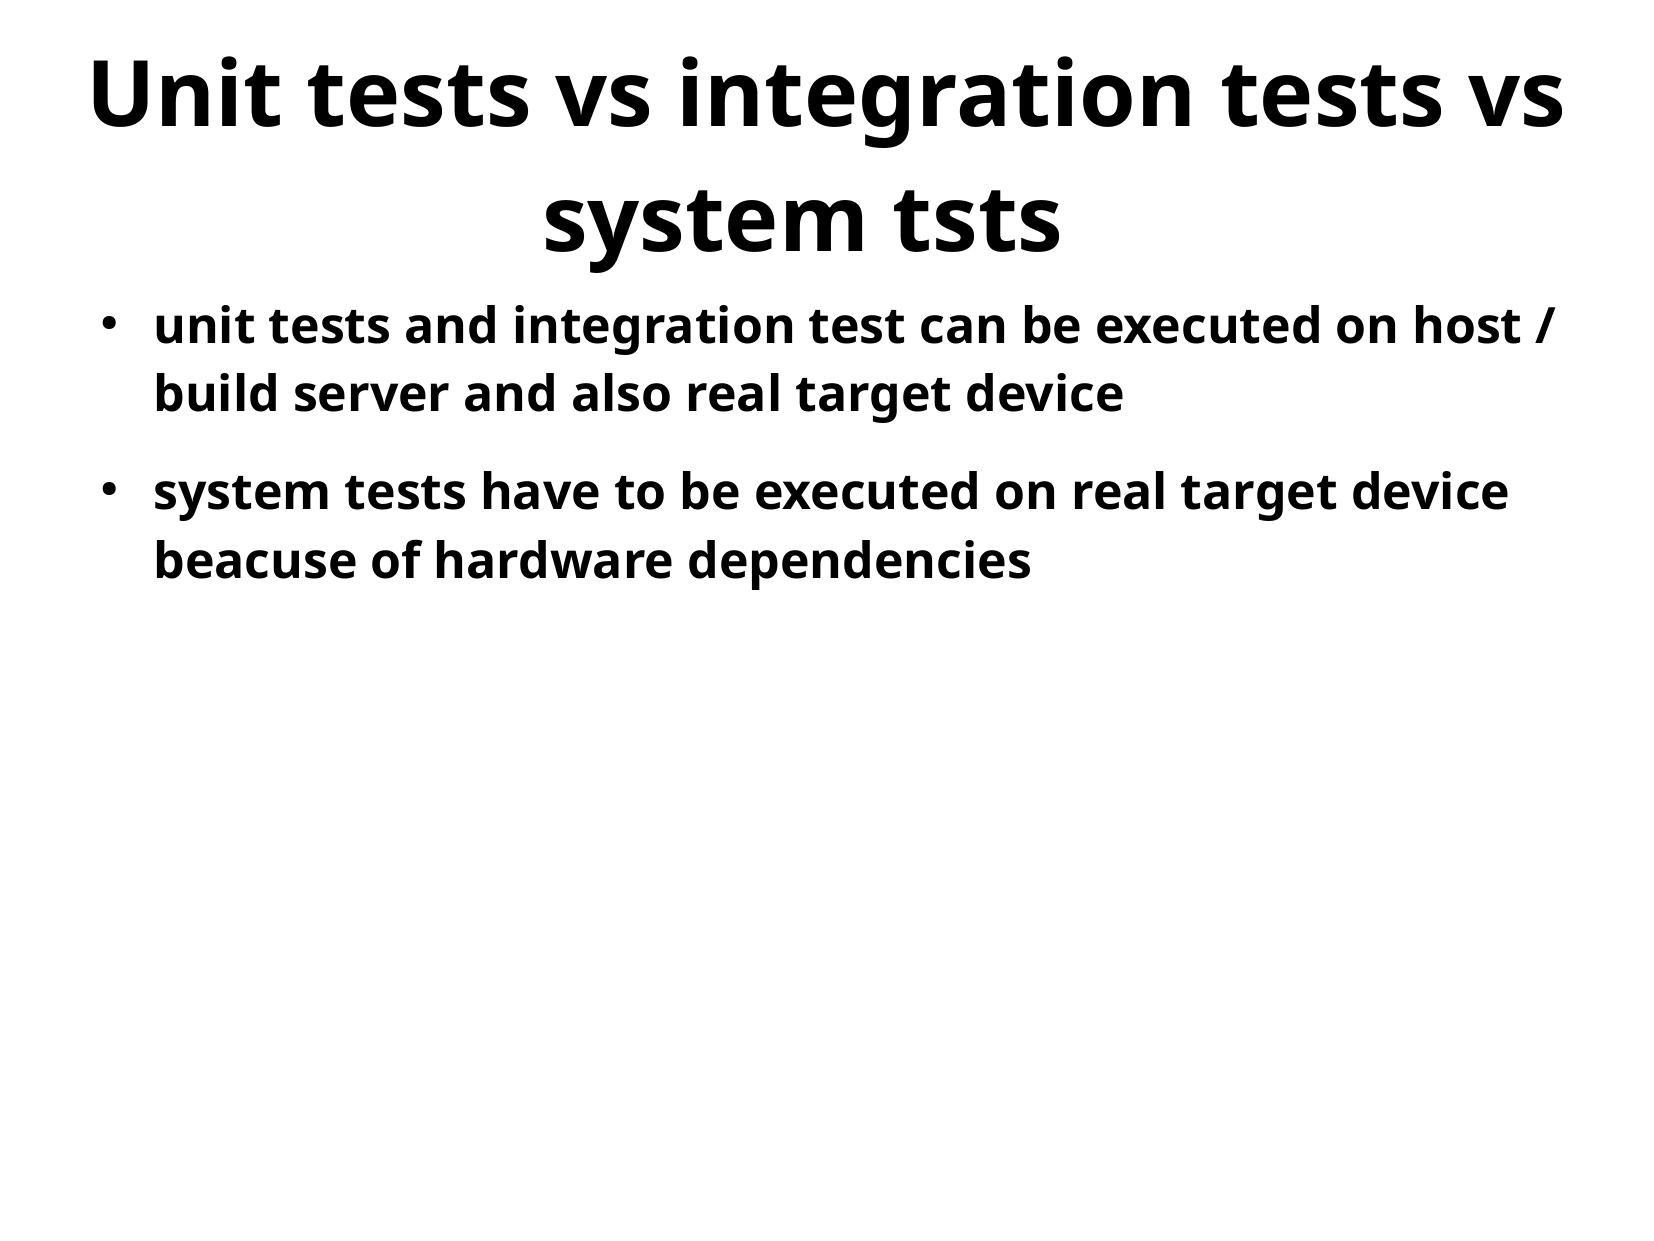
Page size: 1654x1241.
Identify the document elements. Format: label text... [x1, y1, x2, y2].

title Unit tests vs integration tests vs system tsts [82, 16, 1571, 290]
list unit tests and integration test can be executed on host / build server and also real target device system tests have to be executed on real target device beacuse of hardware dependencies [82, 290, 1571, 1010]
